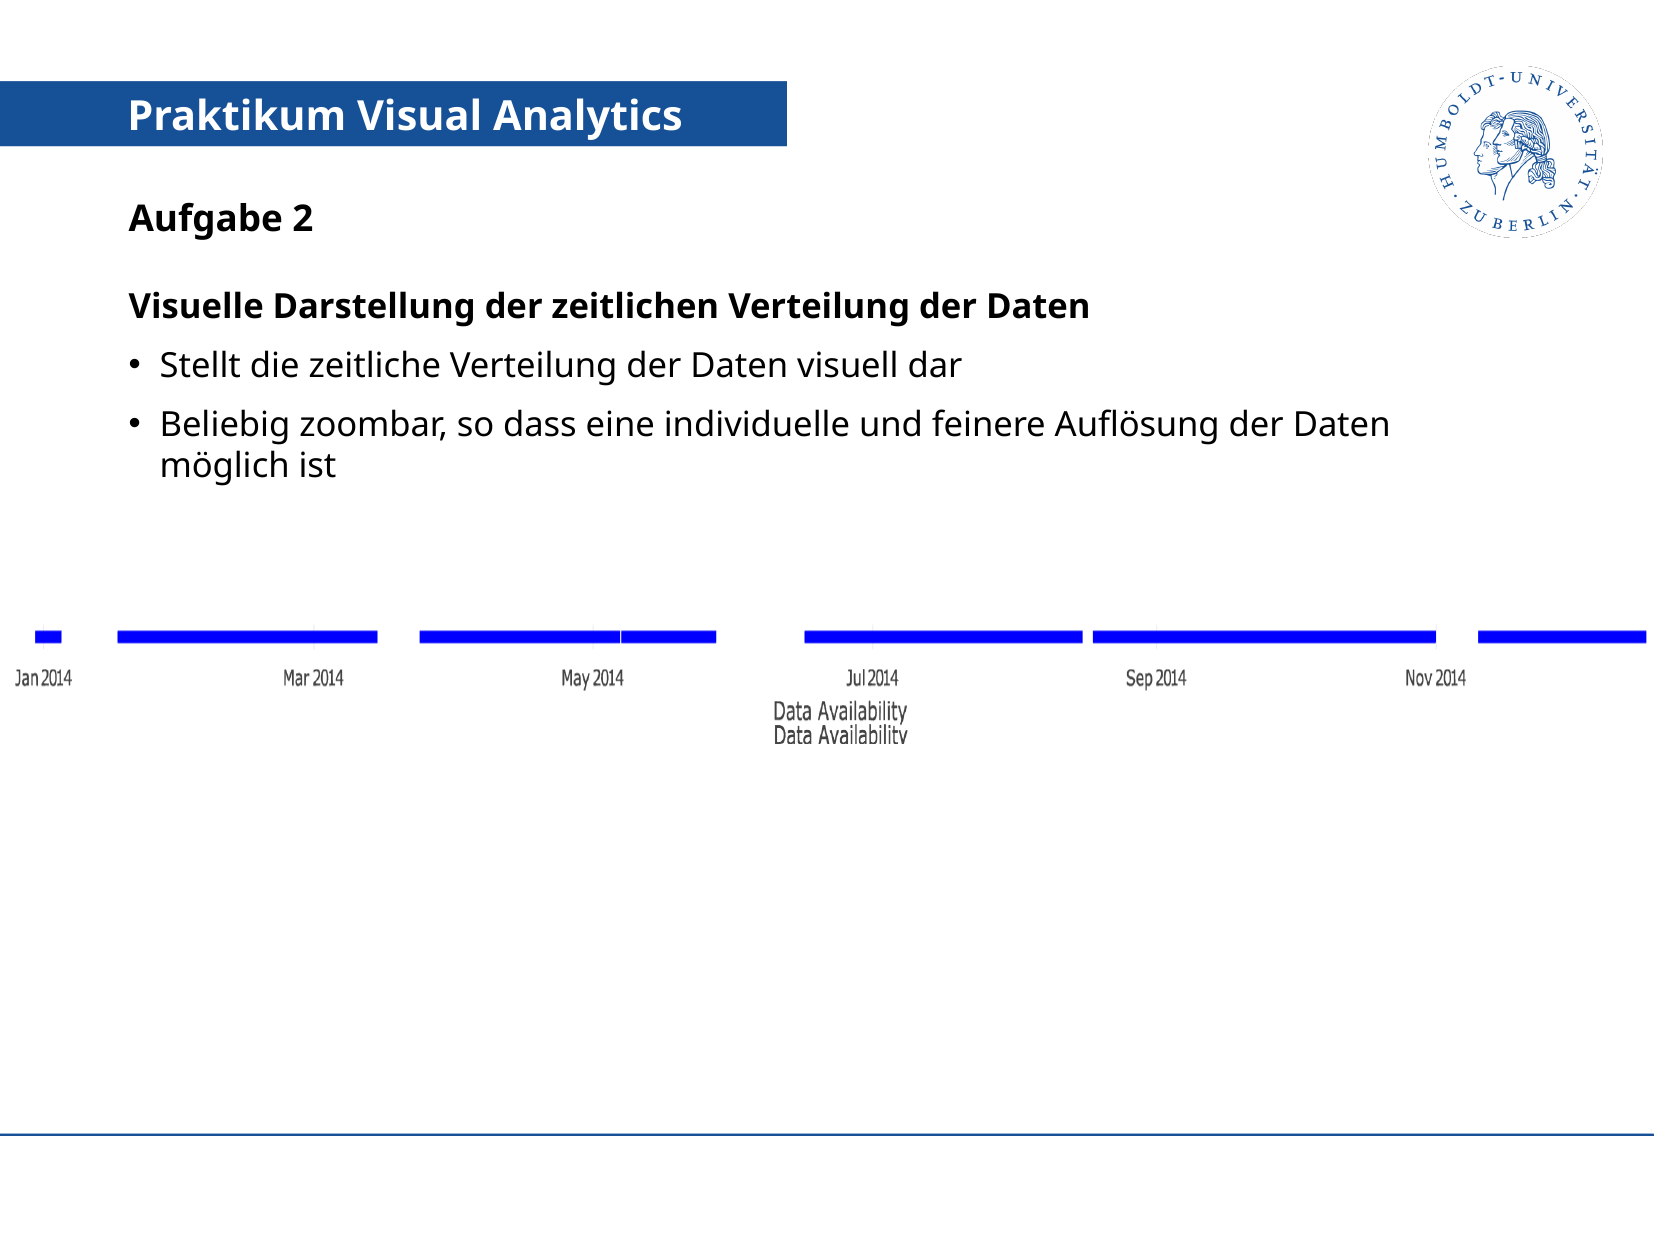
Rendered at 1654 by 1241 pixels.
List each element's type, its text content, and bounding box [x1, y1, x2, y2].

picture [1428, 66, 1603, 238]
list Visuelle Darstellung der zeitlichen Verteilung der Daten Stellt die zeitliche Verteilung der Daten visuell dar Beliebig zoombar, so dass eine individuelle und feinere Auflösung der Daten möglich ist [113, 285, 1540, 543]
picture [0, 596, 1654, 744]
title Aufgabe 2 [113, 163, 1342, 270]
